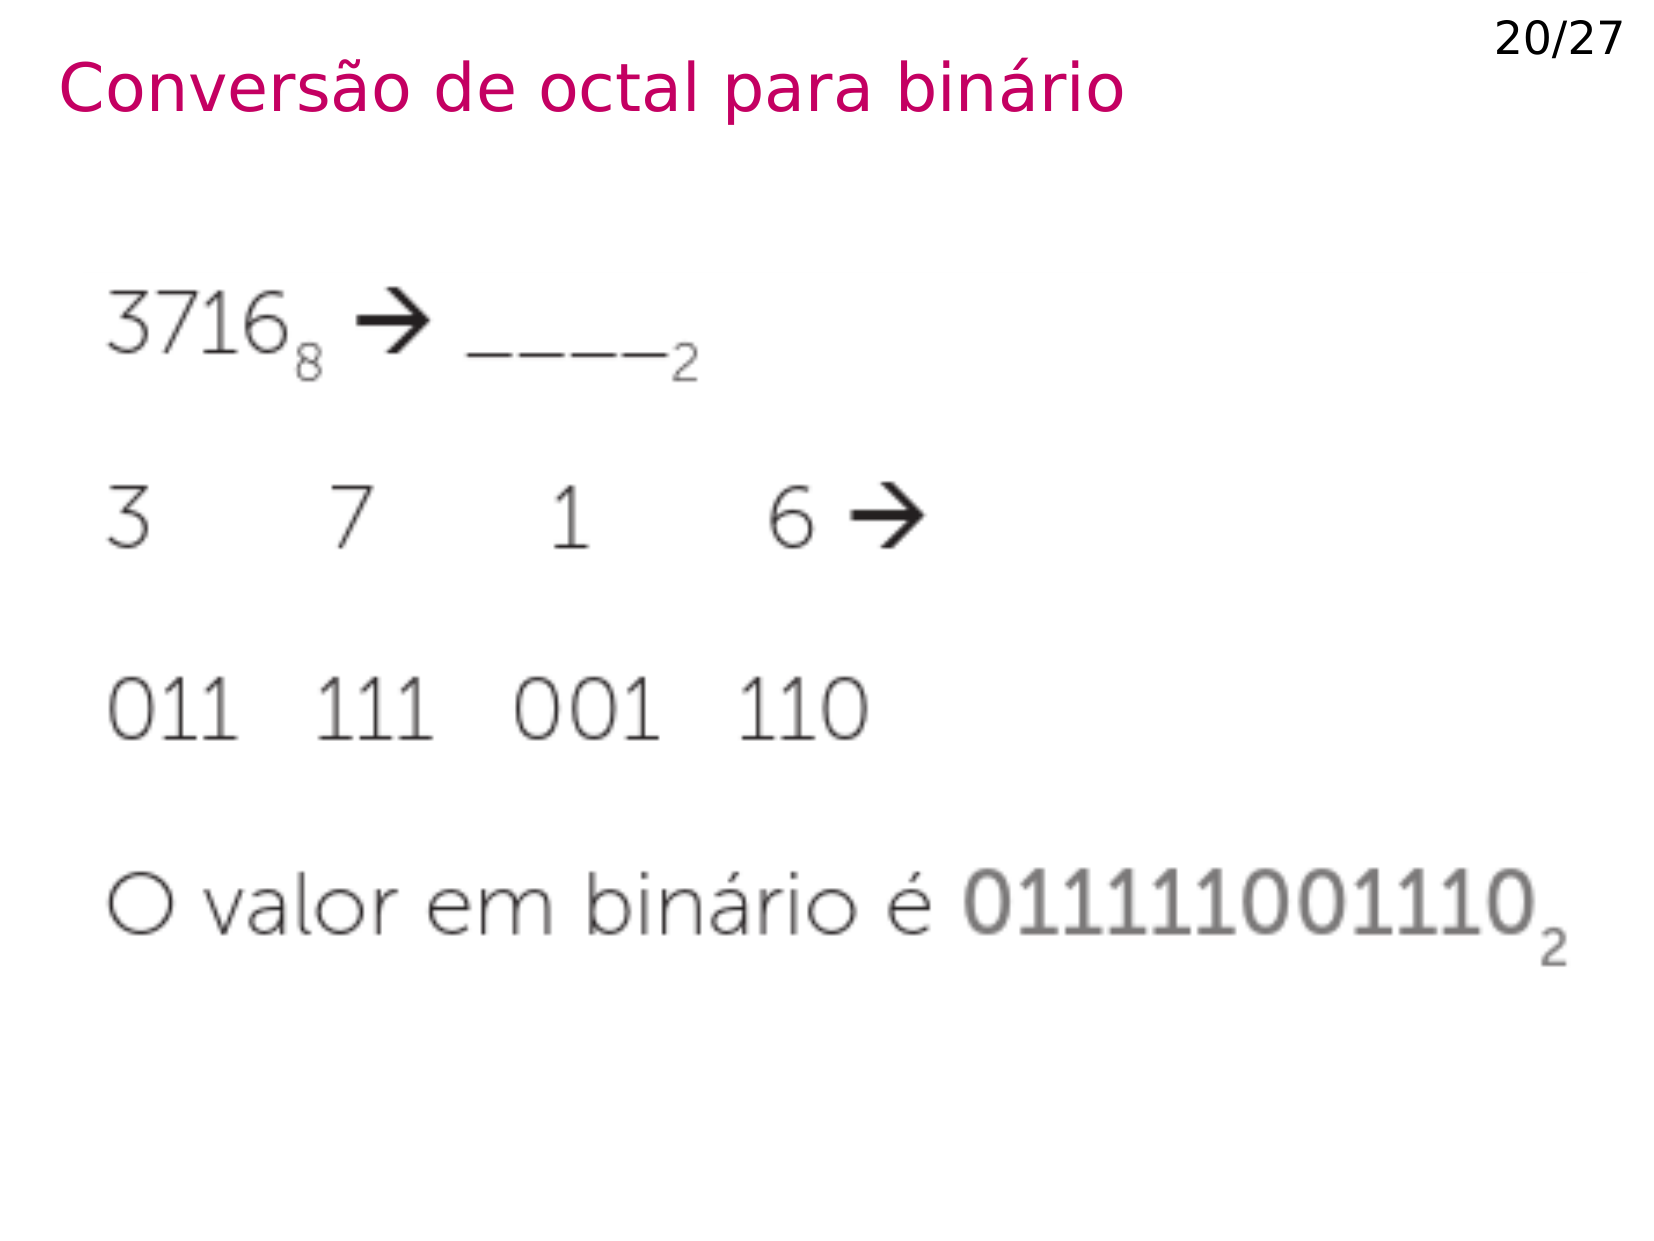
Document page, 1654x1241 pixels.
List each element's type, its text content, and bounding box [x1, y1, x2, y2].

picture [83, 271, 1588, 981]
title Conversão de octal para binário [59, 29, 1625, 148]
